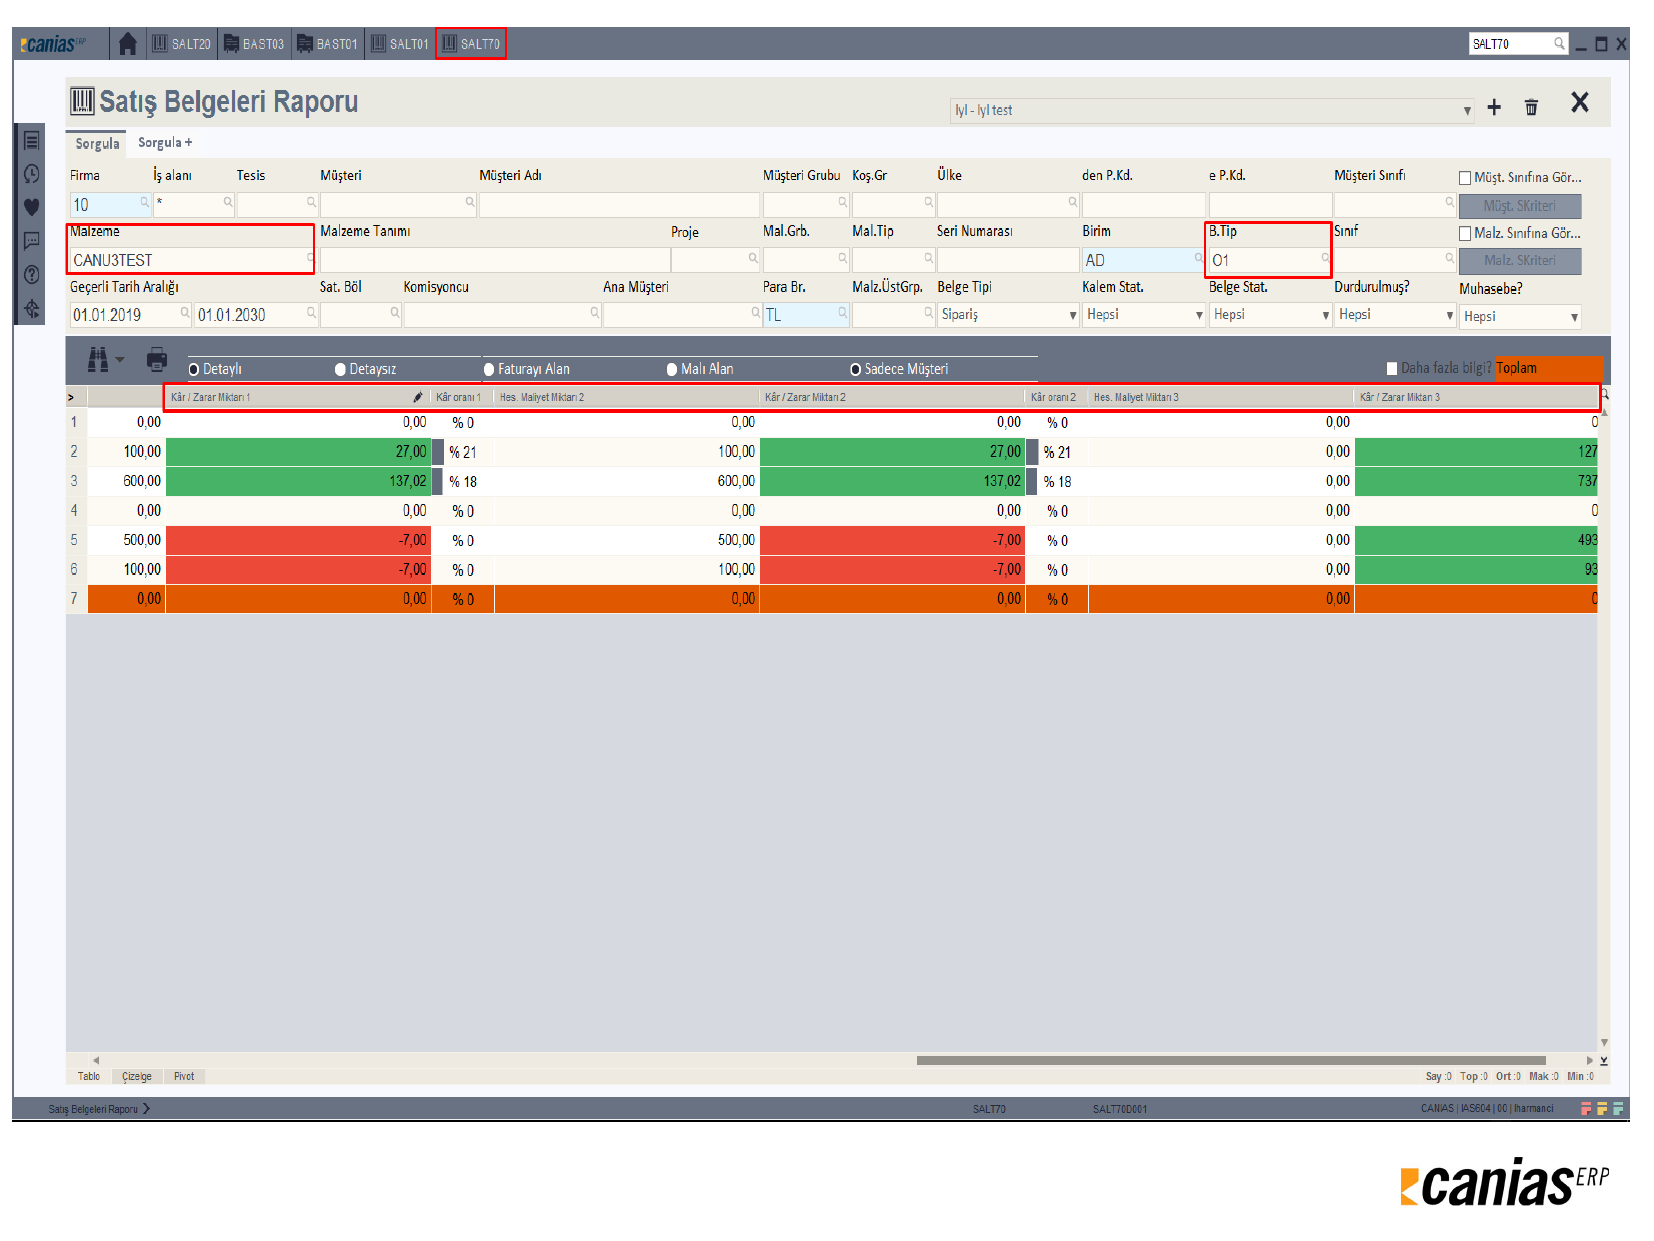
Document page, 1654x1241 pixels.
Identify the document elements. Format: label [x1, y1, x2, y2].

picture [1375, 1139, 1635, 1223]
picture [12, 27, 1630, 1123]
